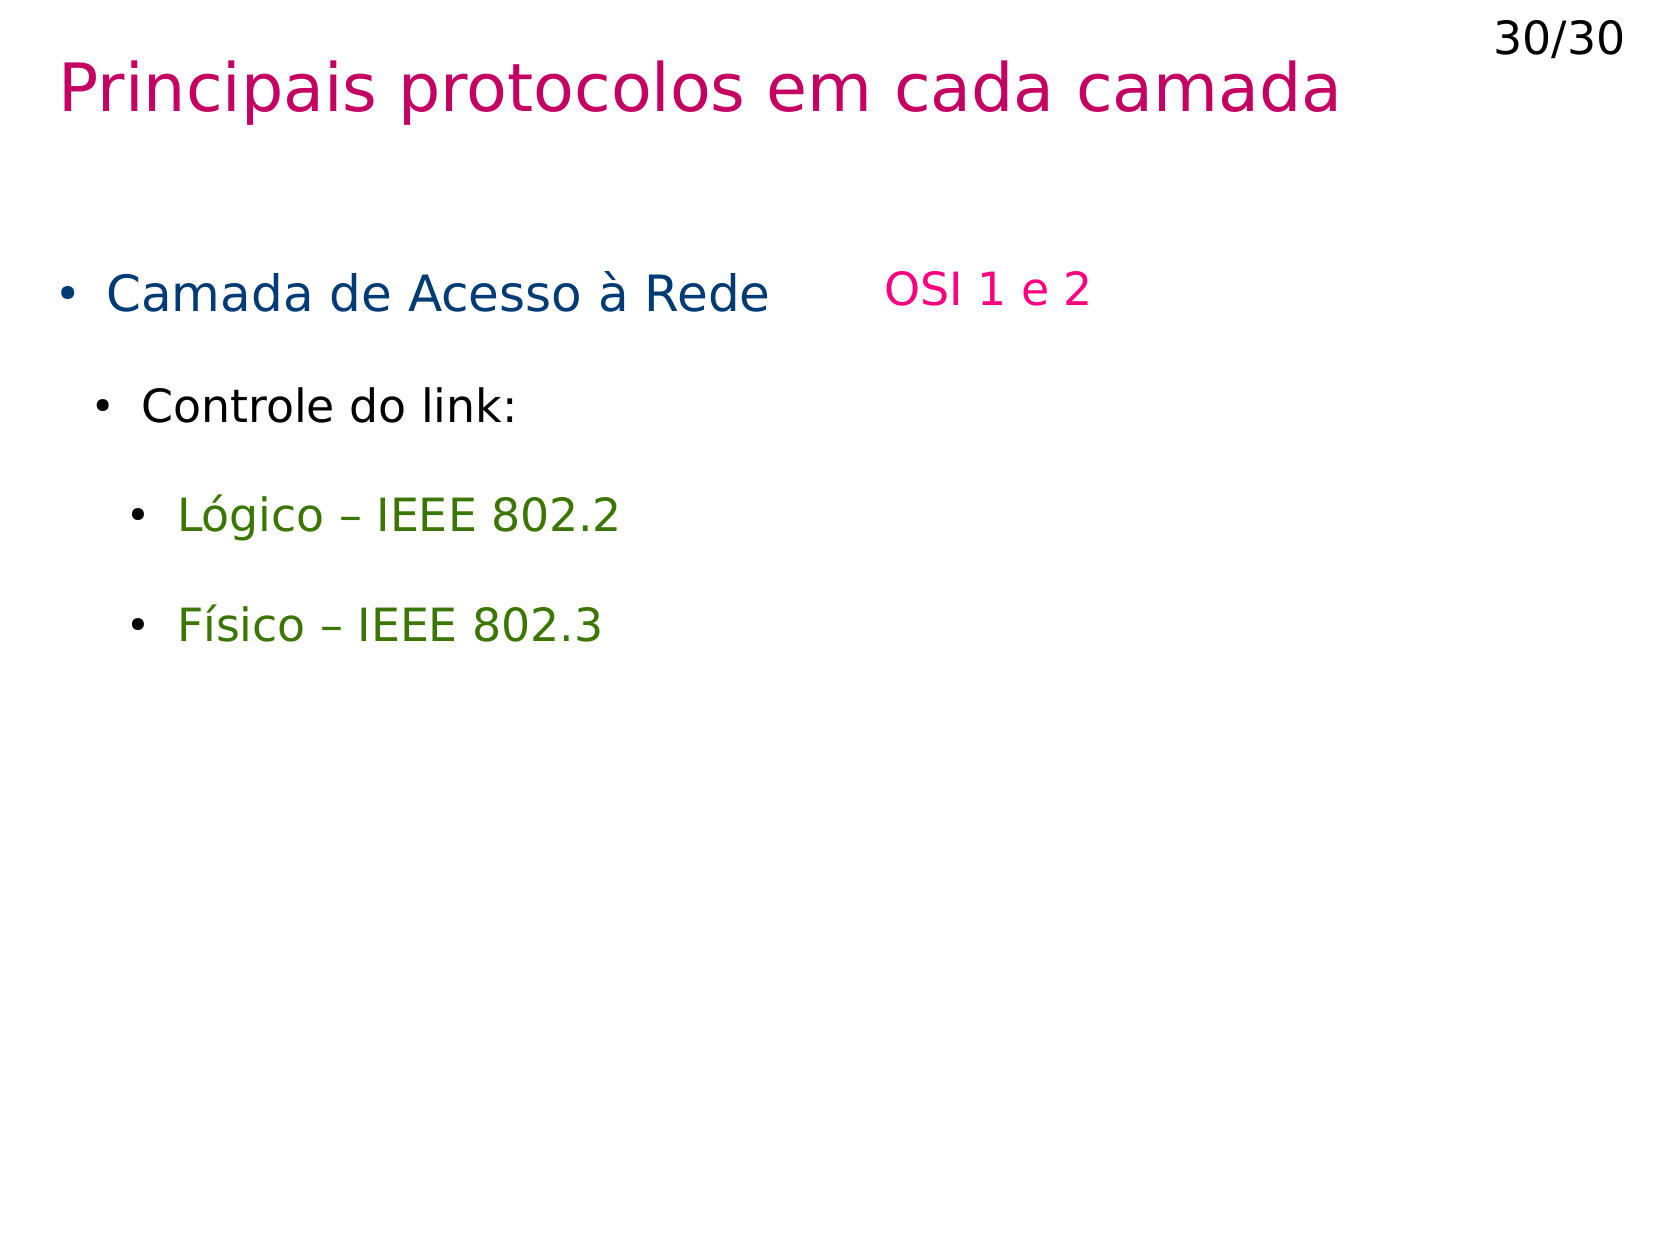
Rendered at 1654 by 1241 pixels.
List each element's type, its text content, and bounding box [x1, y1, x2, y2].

text_box OSI 1 e 2 [870, 255, 1109, 324]
list Camada de Acesso à Rede Controle do link: Lógico – IEEE 802.2 Físico – IEEE 802.3 [59, 236, 1625, 1211]
title Principais protocolos em cada camada [59, 29, 1625, 148]
